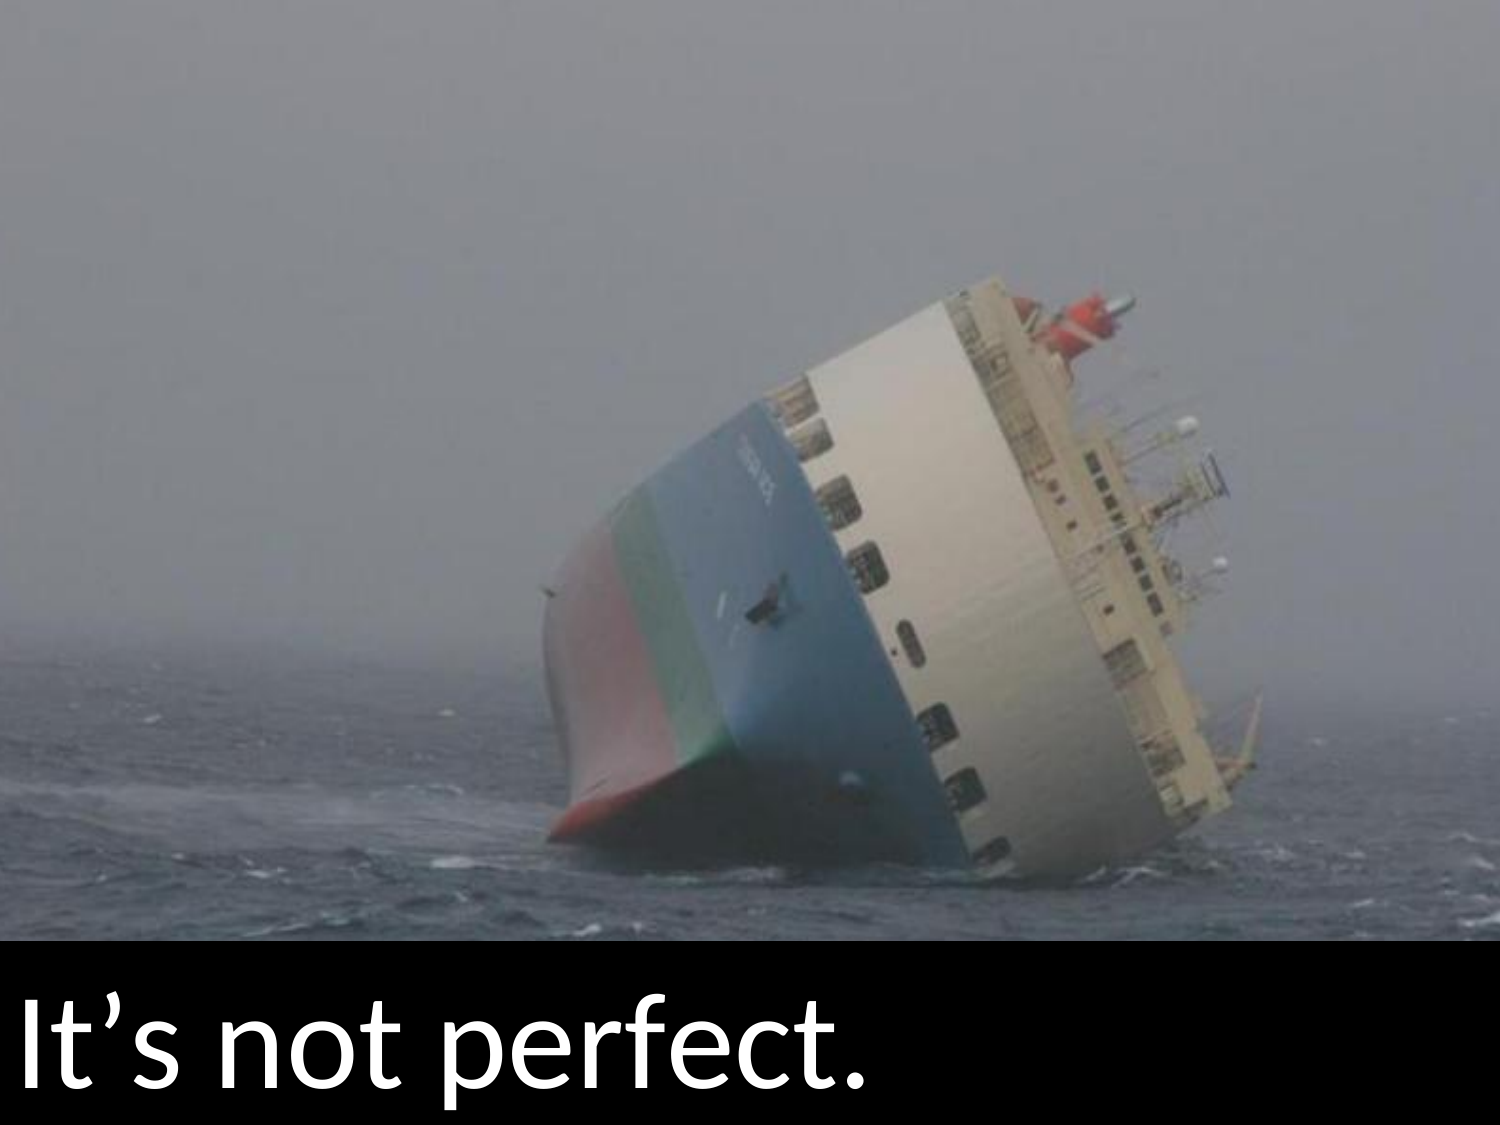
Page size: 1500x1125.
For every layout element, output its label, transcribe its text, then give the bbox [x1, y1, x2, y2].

picture [0, 0, 1500, 943]
text_box It’s not perfect. [0, 943, 1500, 1124]
